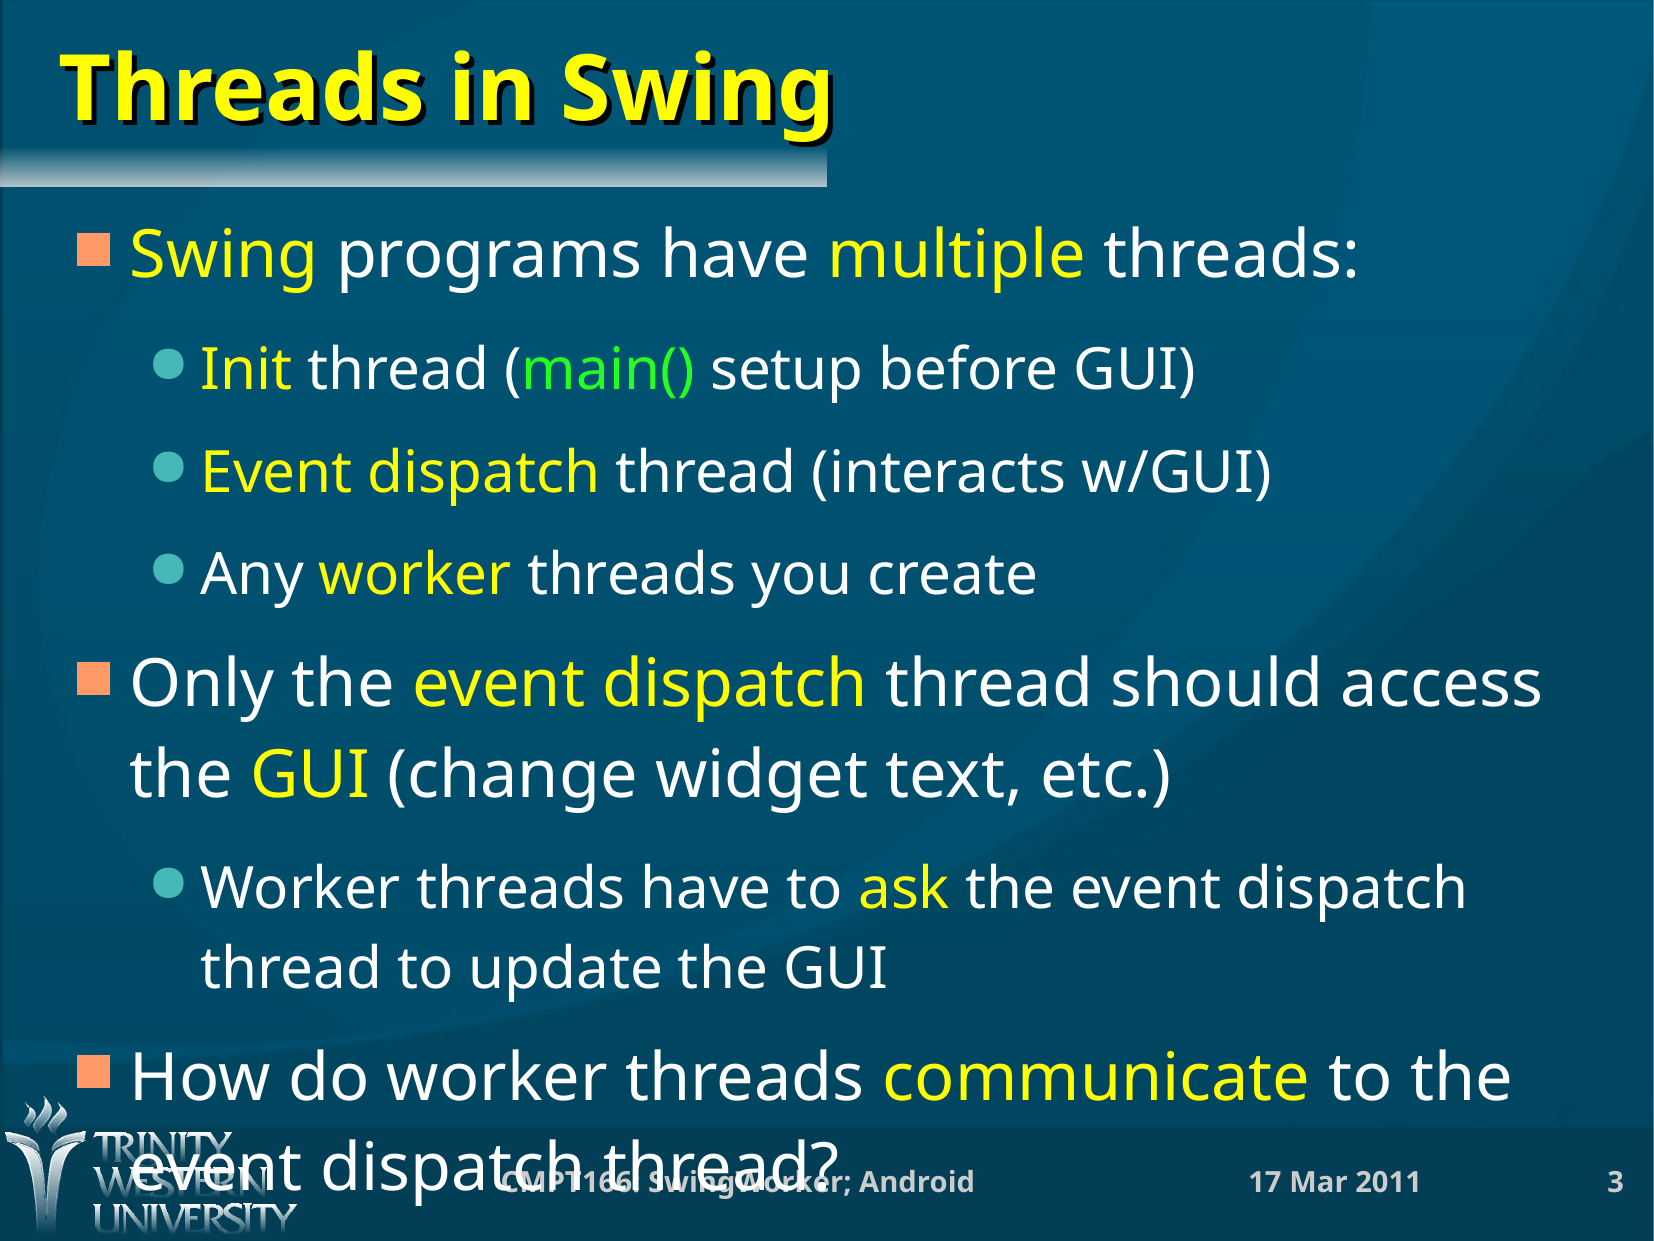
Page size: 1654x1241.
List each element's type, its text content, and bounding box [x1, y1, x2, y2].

text_box Source: d.android.com [0, 154, 827, 158]
picture [38, 1227, 54, 1232]
list Swing programs have multiple threads: Init thread (main() setup before GUI) Event dispatch thread (interacts w/GUI) Any worker threads you create Only the event dispatch thread should access the GUI (change widget text, etc.) Worker threads have to ask the event dispatch thread to update the GUI How do worker threads communicate to the event dispatch thread? [59, 206, 1625, 1088]
title Threads in Swing [59, 19, 1595, 148]
